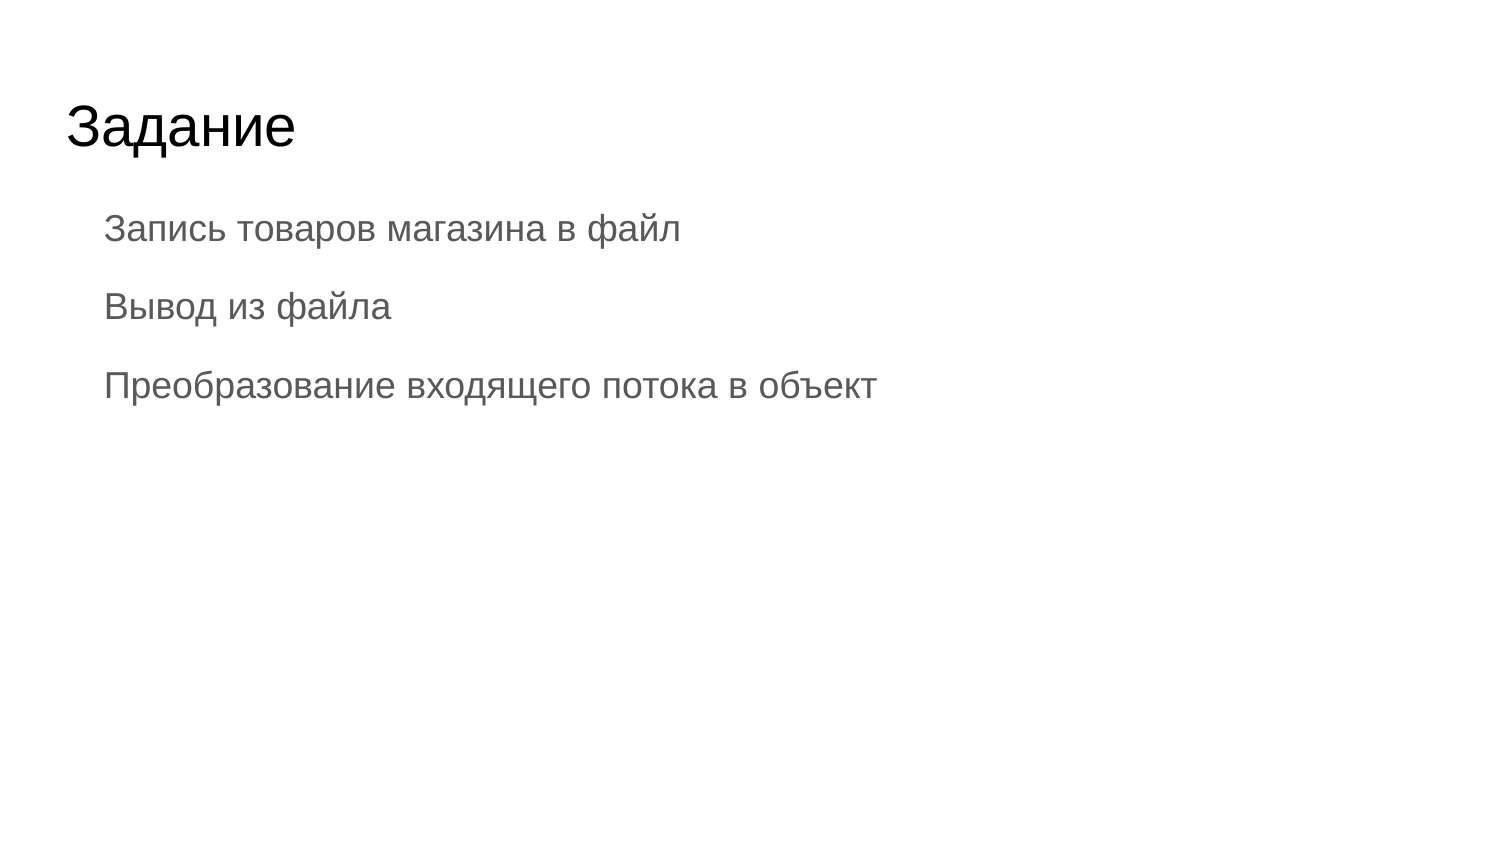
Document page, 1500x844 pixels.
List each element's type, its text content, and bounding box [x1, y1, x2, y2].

title Задание [51, 72, 1449, 167]
list Запись товаров магазина в файл Вывод из файла Преобразование входящего потока в объект [51, 189, 1449, 750]
